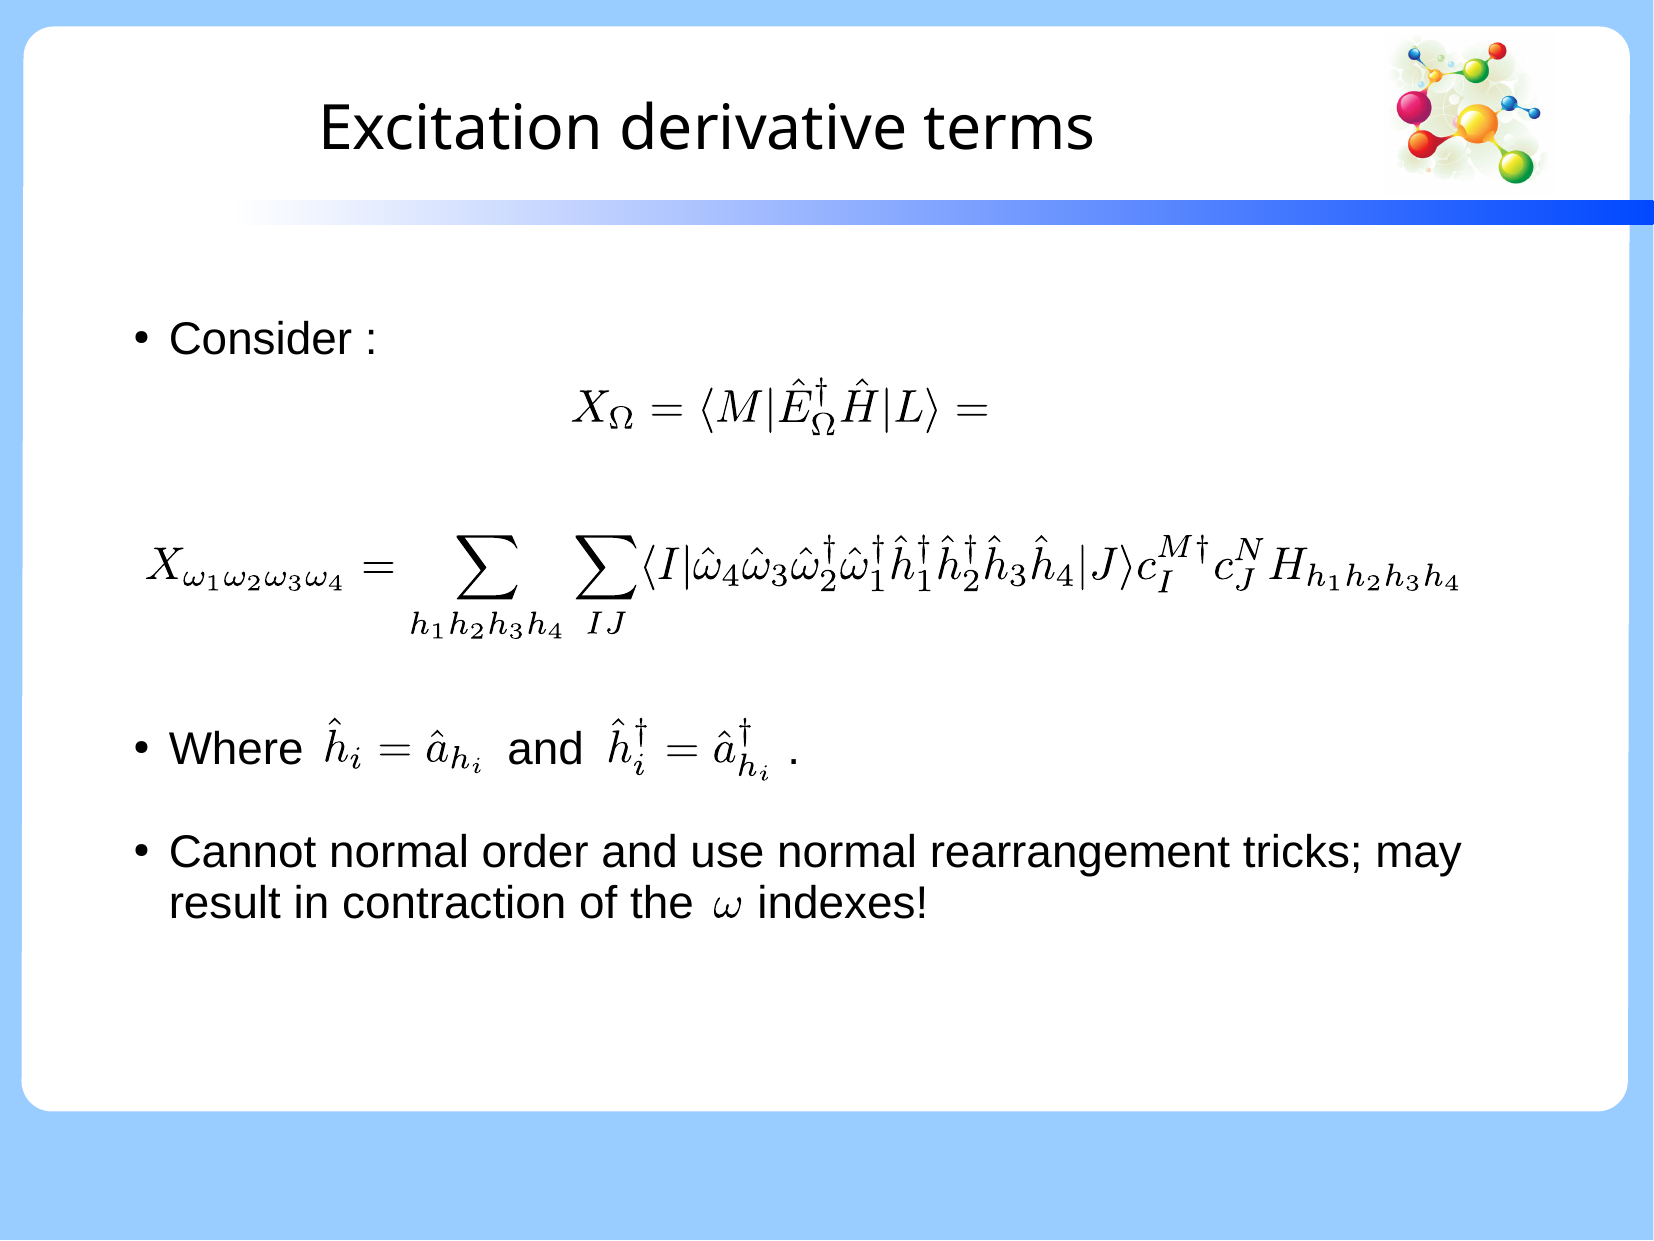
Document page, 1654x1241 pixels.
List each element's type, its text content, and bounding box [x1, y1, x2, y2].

text_box [713, 897, 744, 918]
title Excitation derivative terms [82, 49, 1332, 201]
text_box [322, 717, 483, 774]
text_box [606, 717, 771, 781]
text_box [144, 530, 1460, 639]
text_box Consider : Where and . Cannot normal order and use normal rearrangement tricks; may result in contraction of the indexes! [118, 305, 1592, 988]
picture [1382, 29, 1556, 195]
text_box [570, 377, 990, 436]
